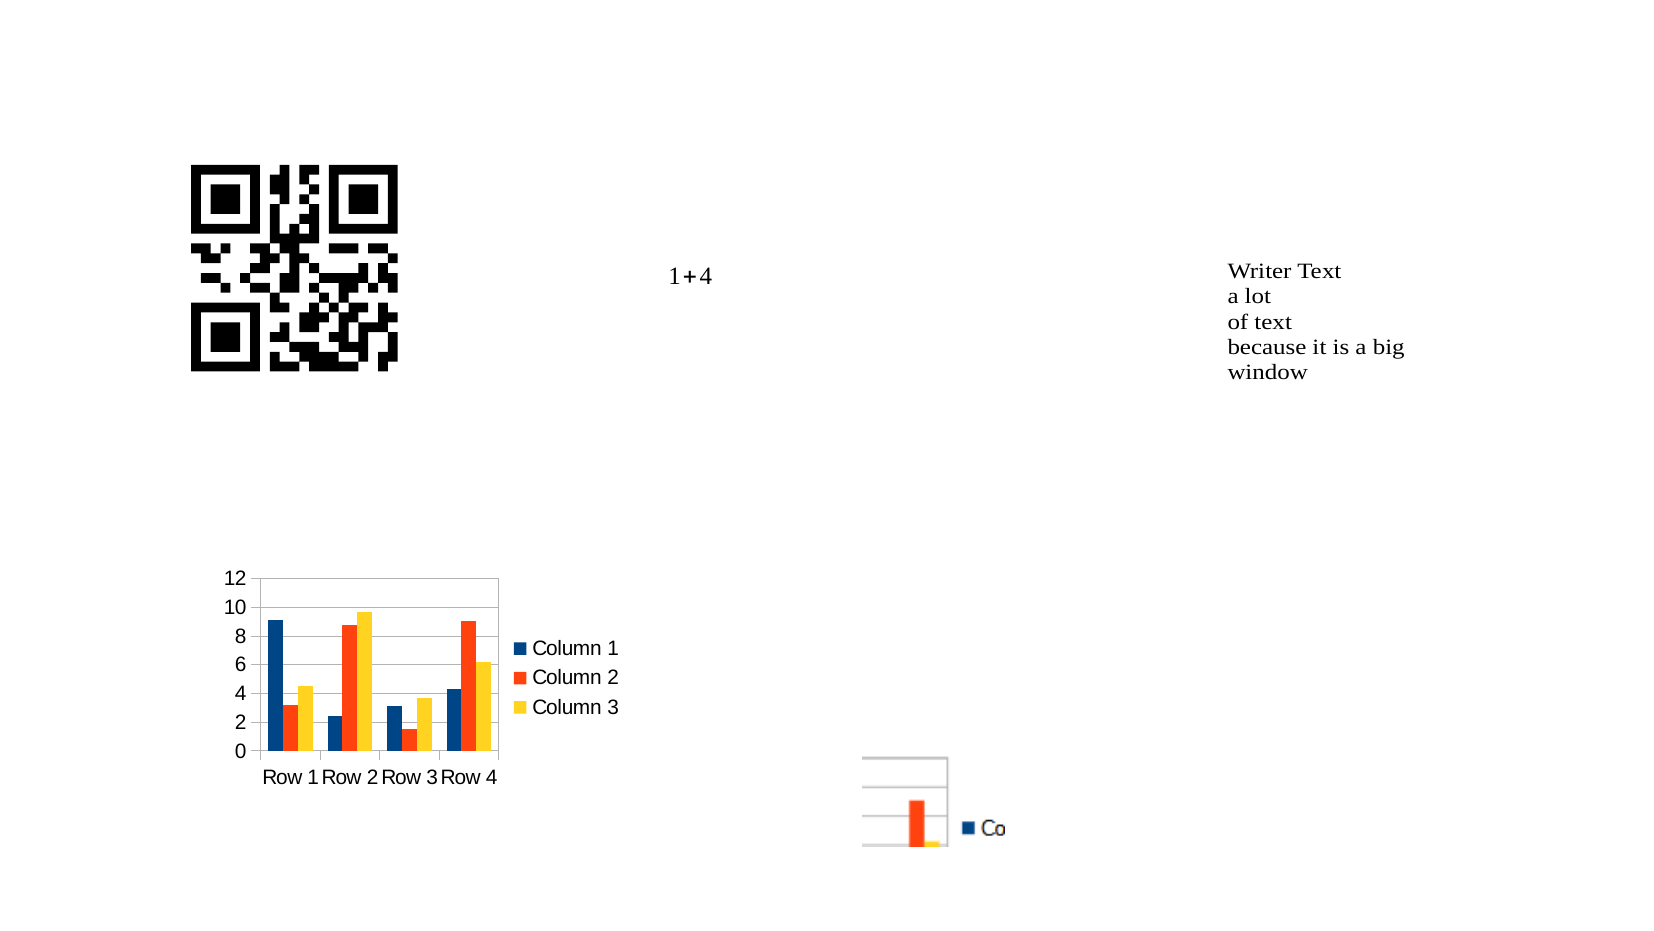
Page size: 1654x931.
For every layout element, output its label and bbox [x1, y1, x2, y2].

chart [668, 262, 713, 291]
picture [862, 749, 1005, 847]
chart [215, 562, 638, 794]
chart [1107, 154, 1454, 419]
picture [176, 150, 413, 387]
